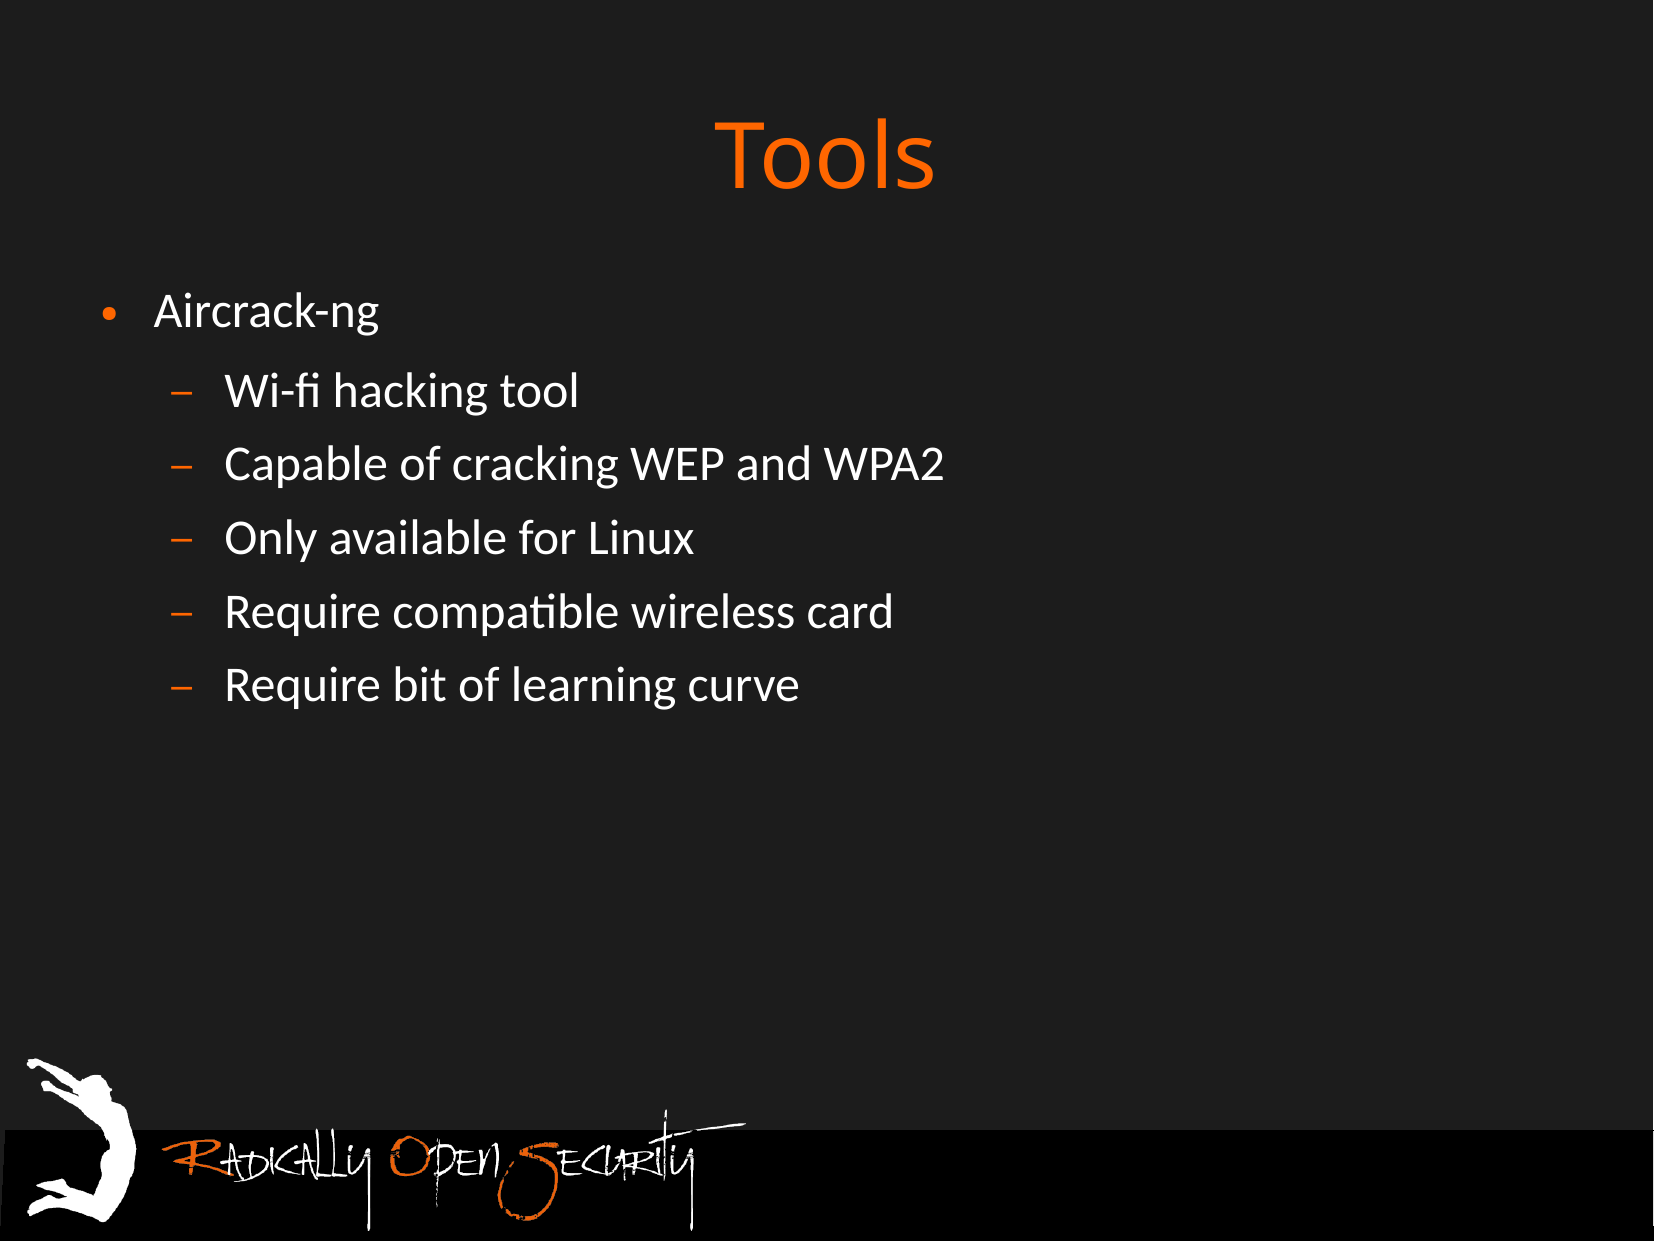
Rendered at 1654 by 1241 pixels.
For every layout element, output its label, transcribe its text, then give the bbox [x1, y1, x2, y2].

list Aircrack-ng Wi-fi hacking tool Capable of cracking WEP and WPA2 Only available for Linux Require compatible wireless card Require bit of learning curve [82, 290, 1571, 1010]
picture [0, 1022, 778, 1241]
title Tools [82, 49, 1571, 257]
